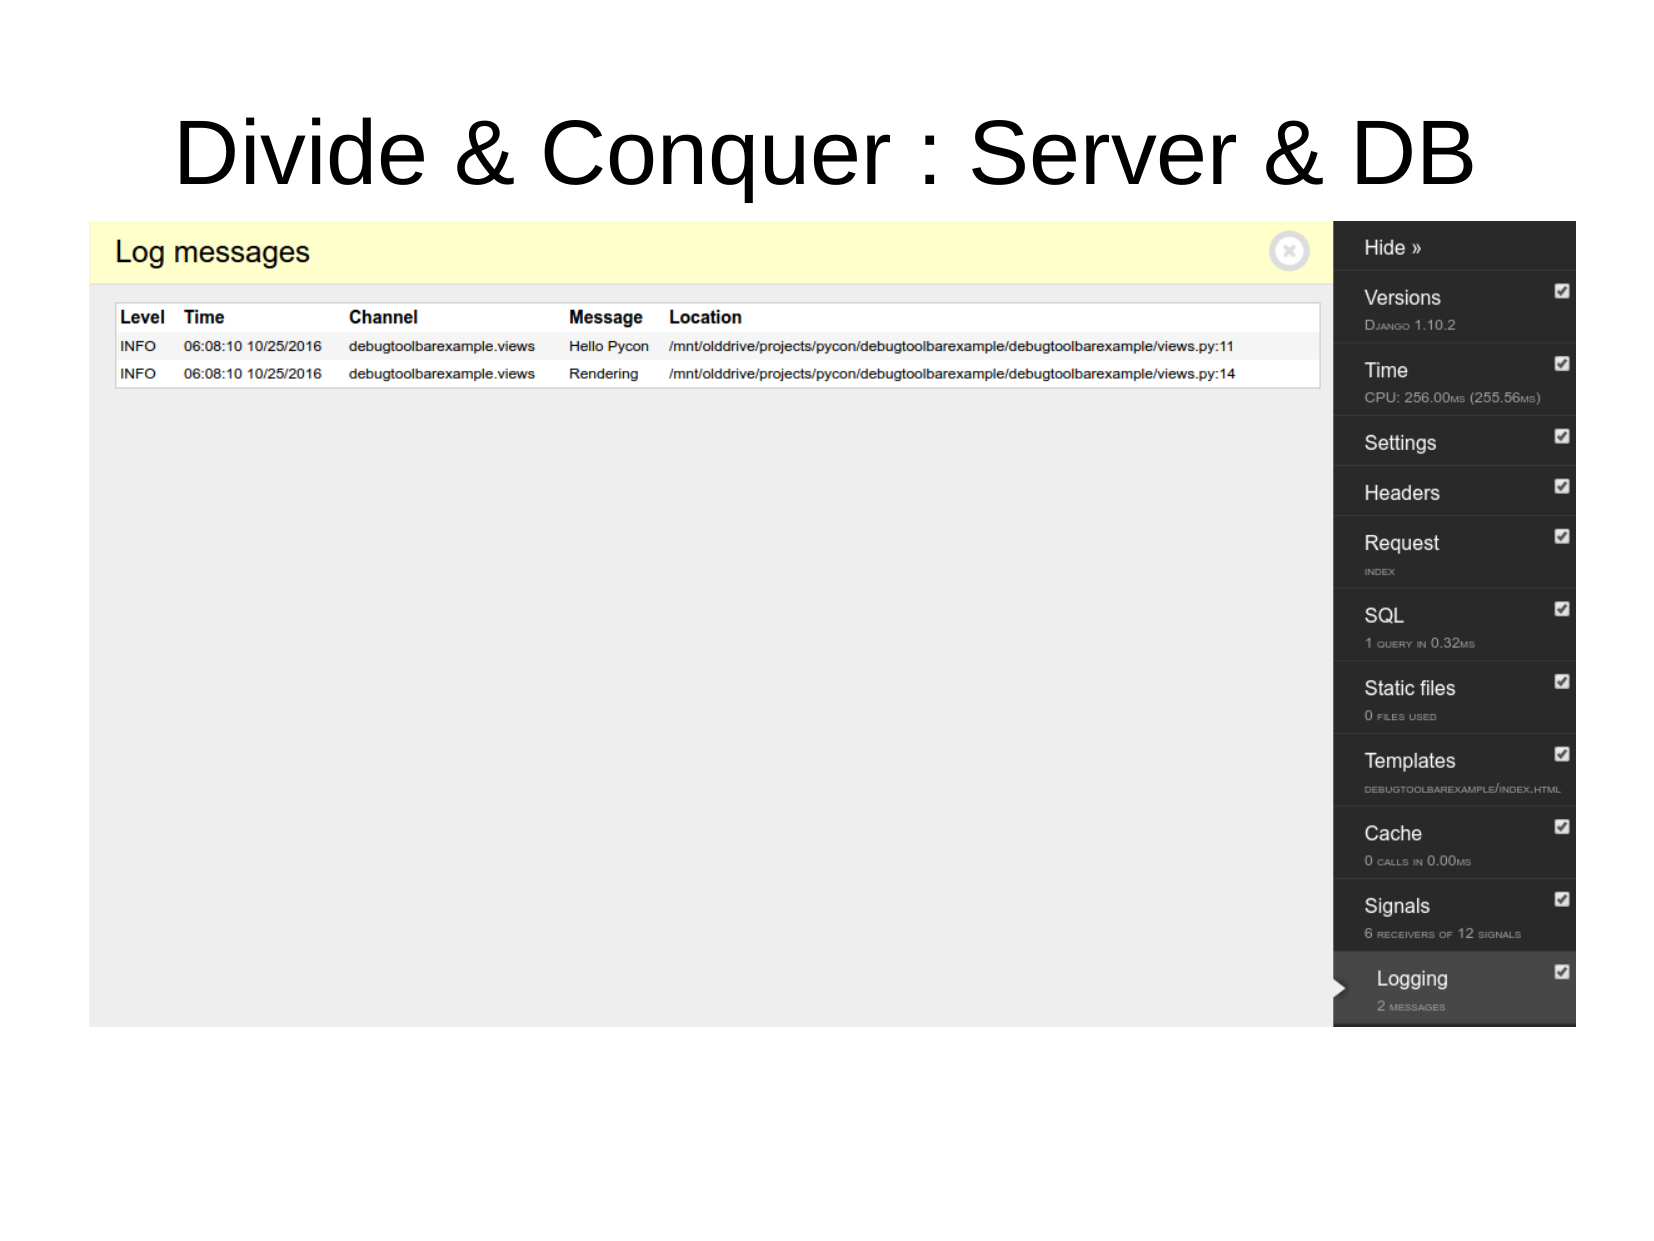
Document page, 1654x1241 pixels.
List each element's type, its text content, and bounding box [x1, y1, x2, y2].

title Divide & Conquer : Server & DB [82, 49, 1571, 257]
picture [89, 221, 1576, 1027]
